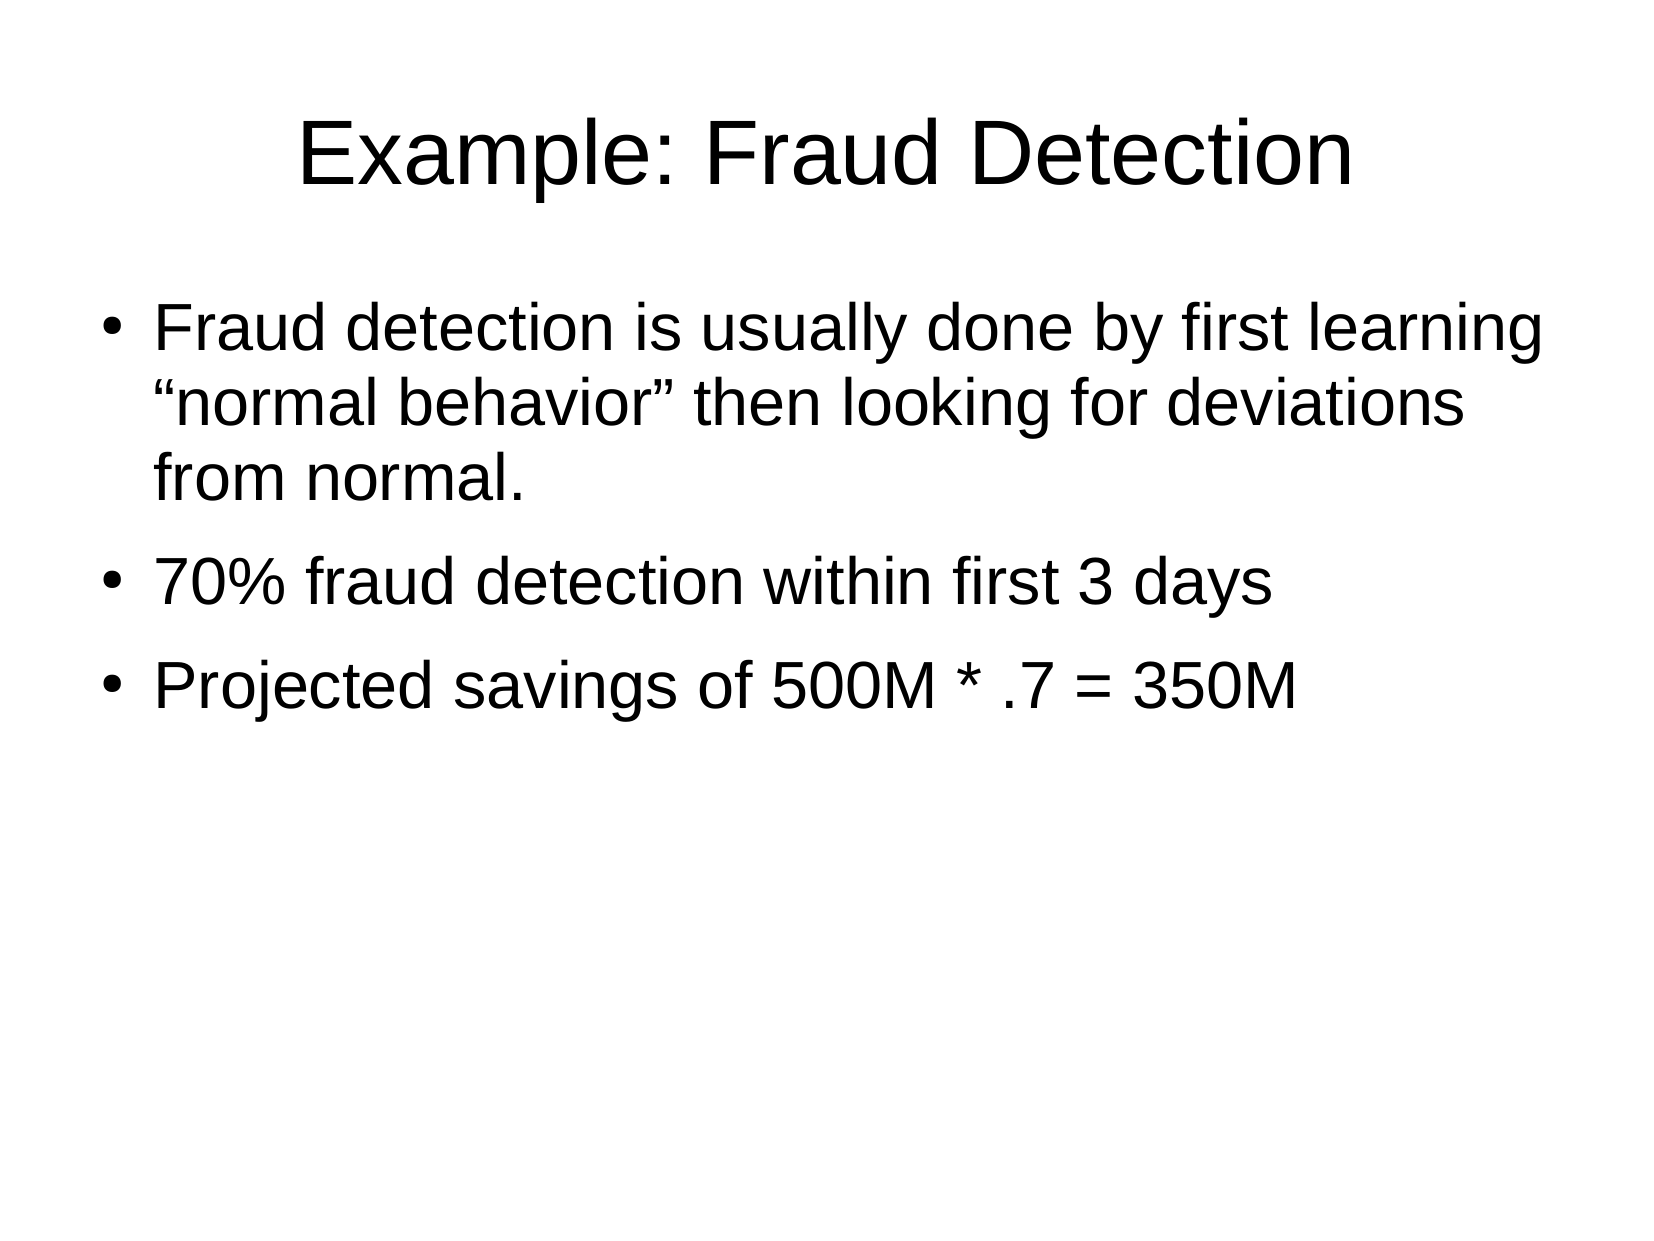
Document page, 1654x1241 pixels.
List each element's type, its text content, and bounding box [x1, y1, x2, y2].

list Fraud detection is usually done by first learning “normal behavior” then looking for deviations from normal. 70% fraud detection within first 3 days Projected savings of 500M * .7 = 350M [82, 290, 1571, 1010]
title Example: Fraud Detection [82, 49, 1571, 257]
